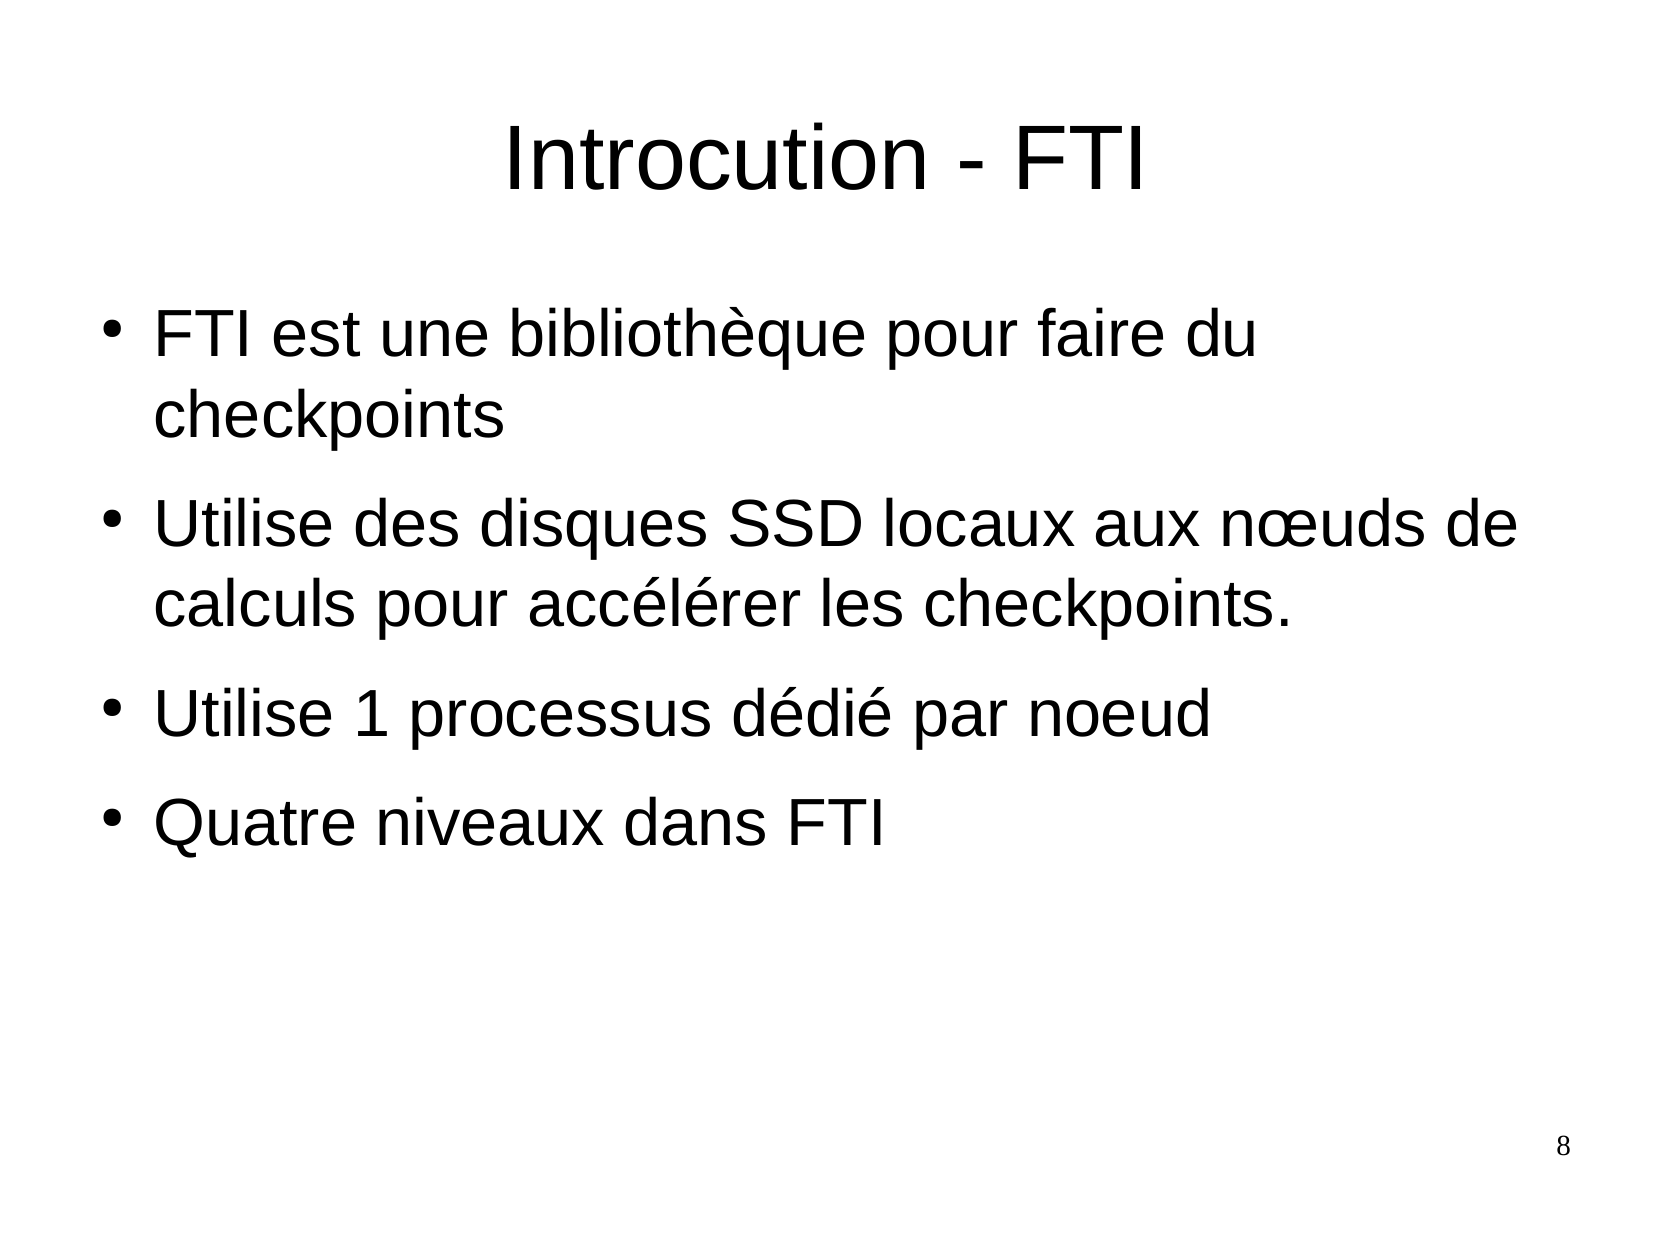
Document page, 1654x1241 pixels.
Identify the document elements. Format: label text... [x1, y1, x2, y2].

title Introcution - FTI [82, 49, 1571, 257]
chart [780, 656, 899, 716]
list FTI est une bibliothèque pour faire du checkpoints Utilise des disques SSD locaux aux nœuds de calculs pour accélérer les checkpoints. Utilise 1 processus dédié par noeud Quatre niveaux dans FTI [82, 290, 1538, 1010]
